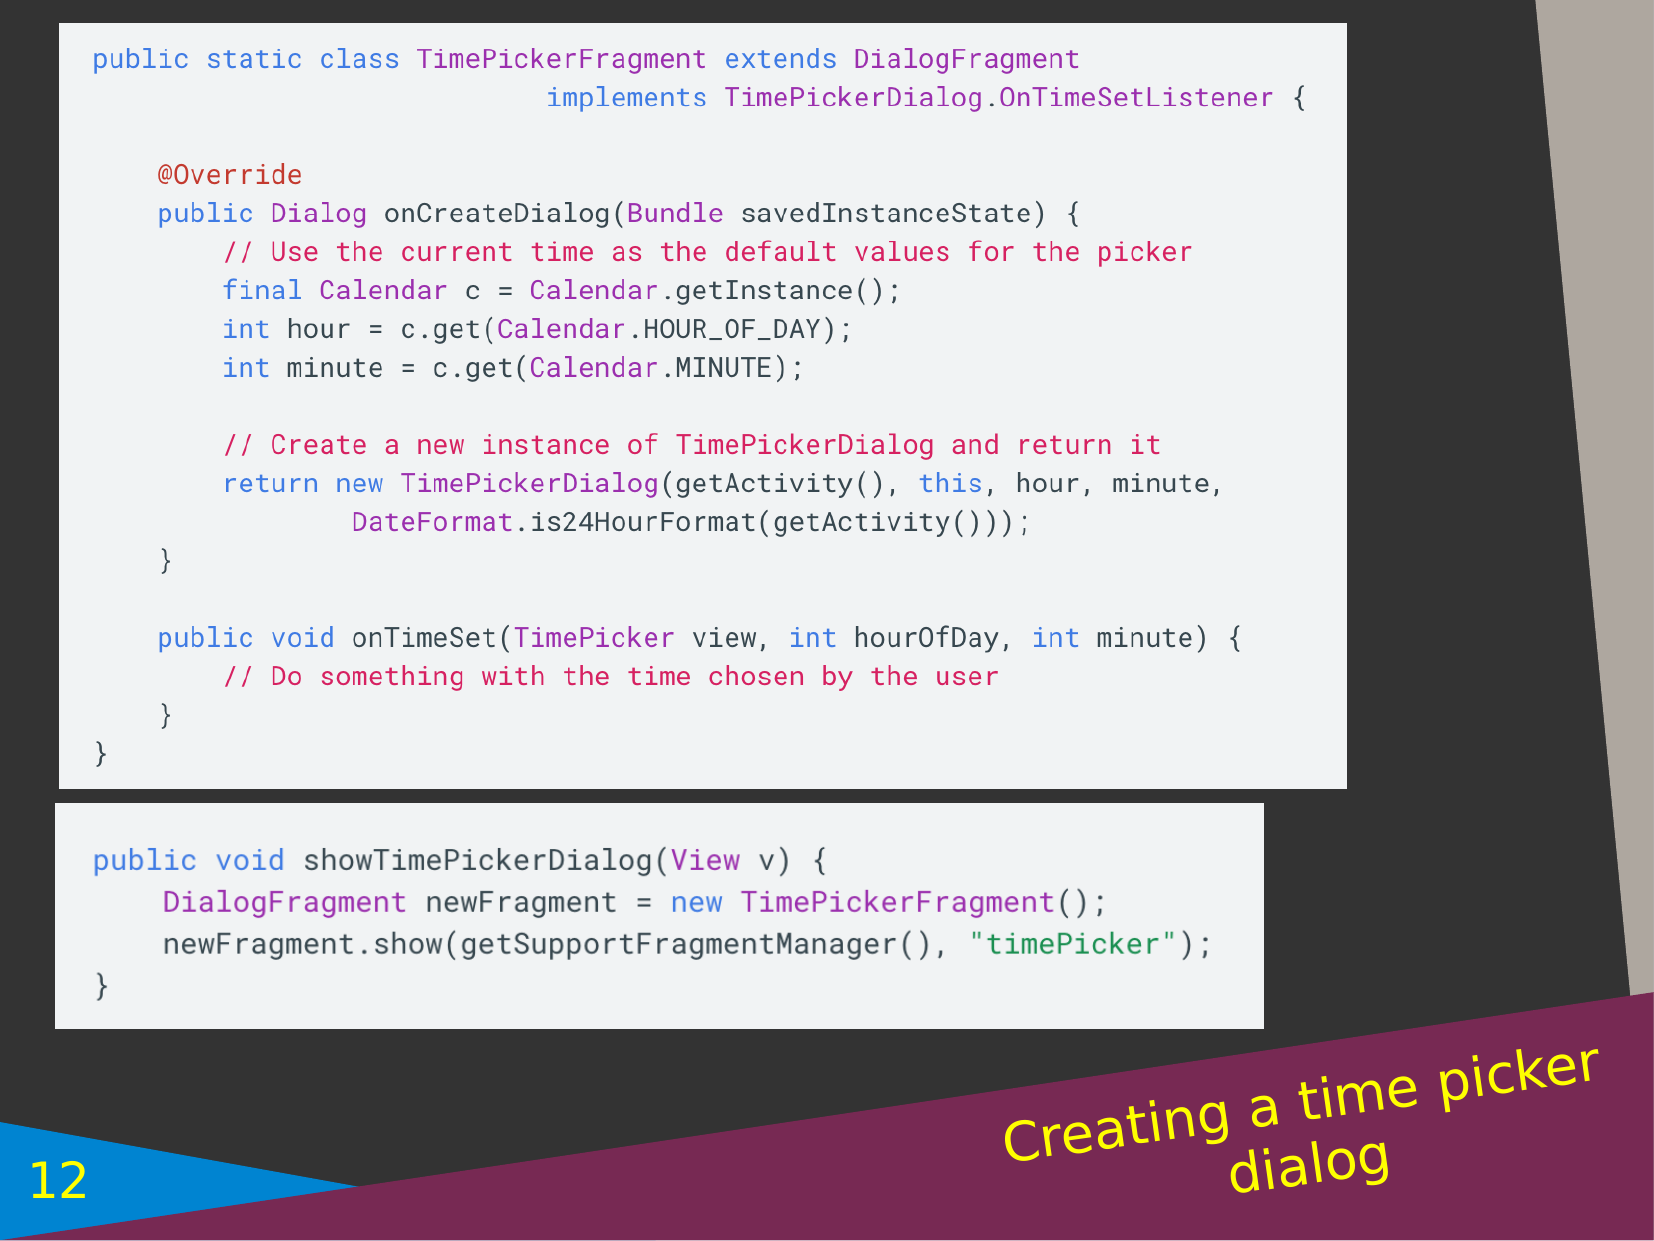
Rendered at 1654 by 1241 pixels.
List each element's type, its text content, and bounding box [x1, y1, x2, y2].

picture [55, 803, 1264, 1029]
title Creating a time picker dialog [956, 995, 1654, 1241]
picture [59, 23, 1347, 789]
